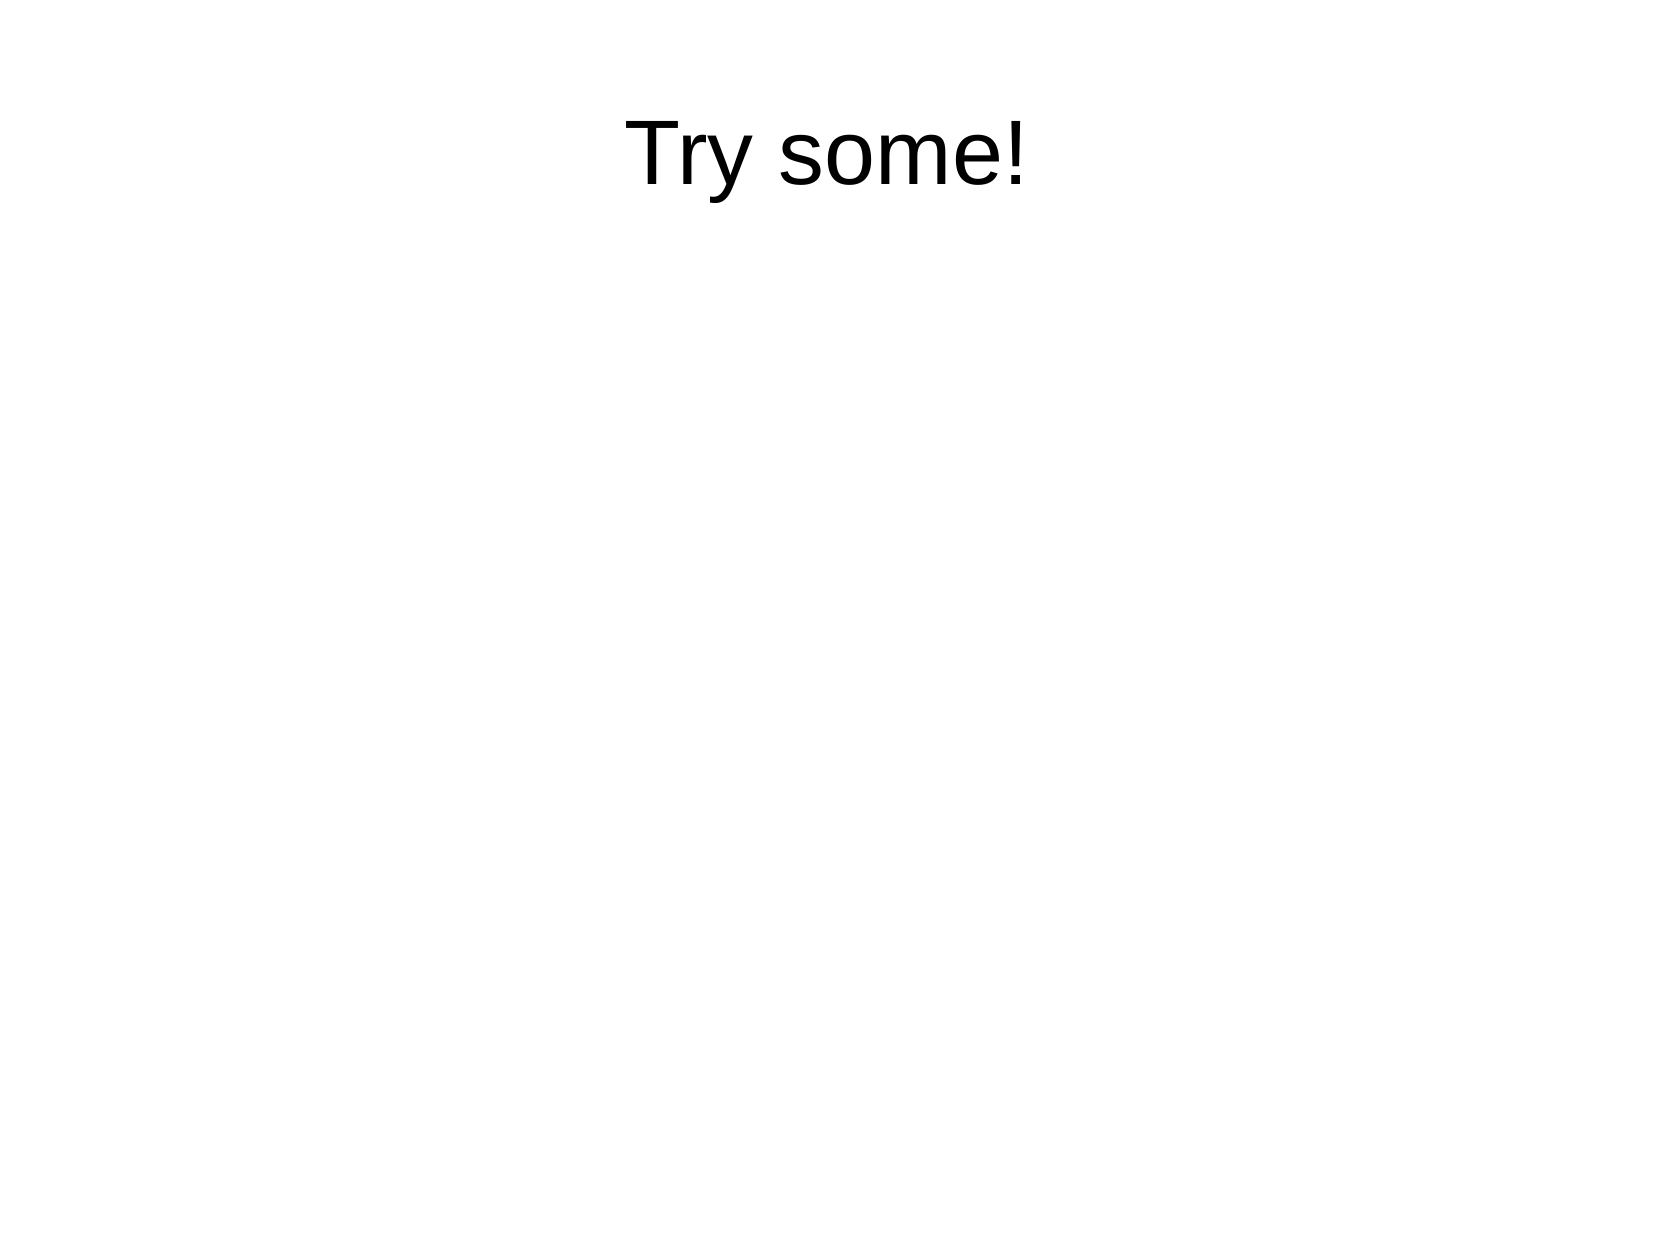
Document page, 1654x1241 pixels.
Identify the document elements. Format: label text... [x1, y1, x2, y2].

title Try some! [82, 49, 1571, 257]
